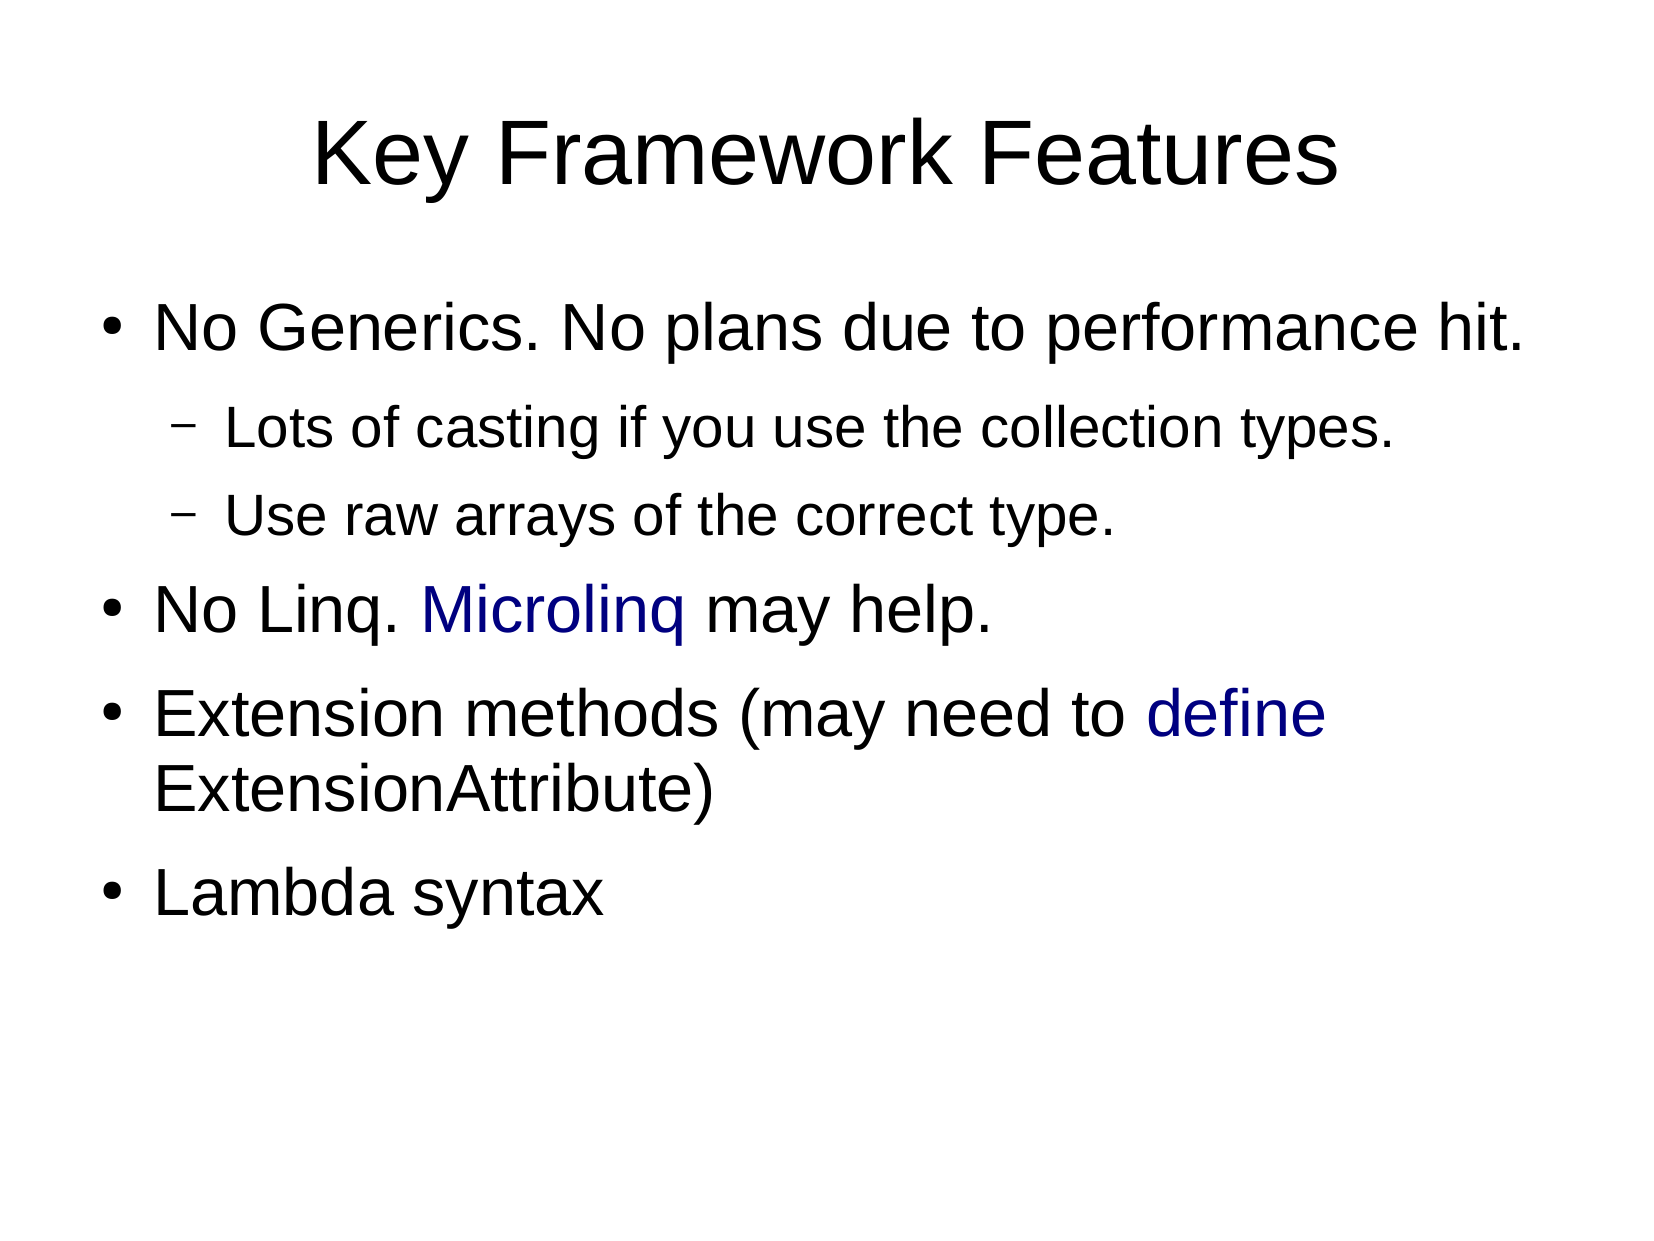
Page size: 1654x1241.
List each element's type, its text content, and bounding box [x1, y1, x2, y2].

title Key Framework Features [82, 49, 1571, 257]
list No Generics. No plans due to performance hit. Lots of casting if you use the collection types. Use raw arrays of the correct type. No Linq. Microlinq may help. Extension methods (may need to define ExtensionAttribute) Lambda syntax [82, 290, 1571, 1010]
